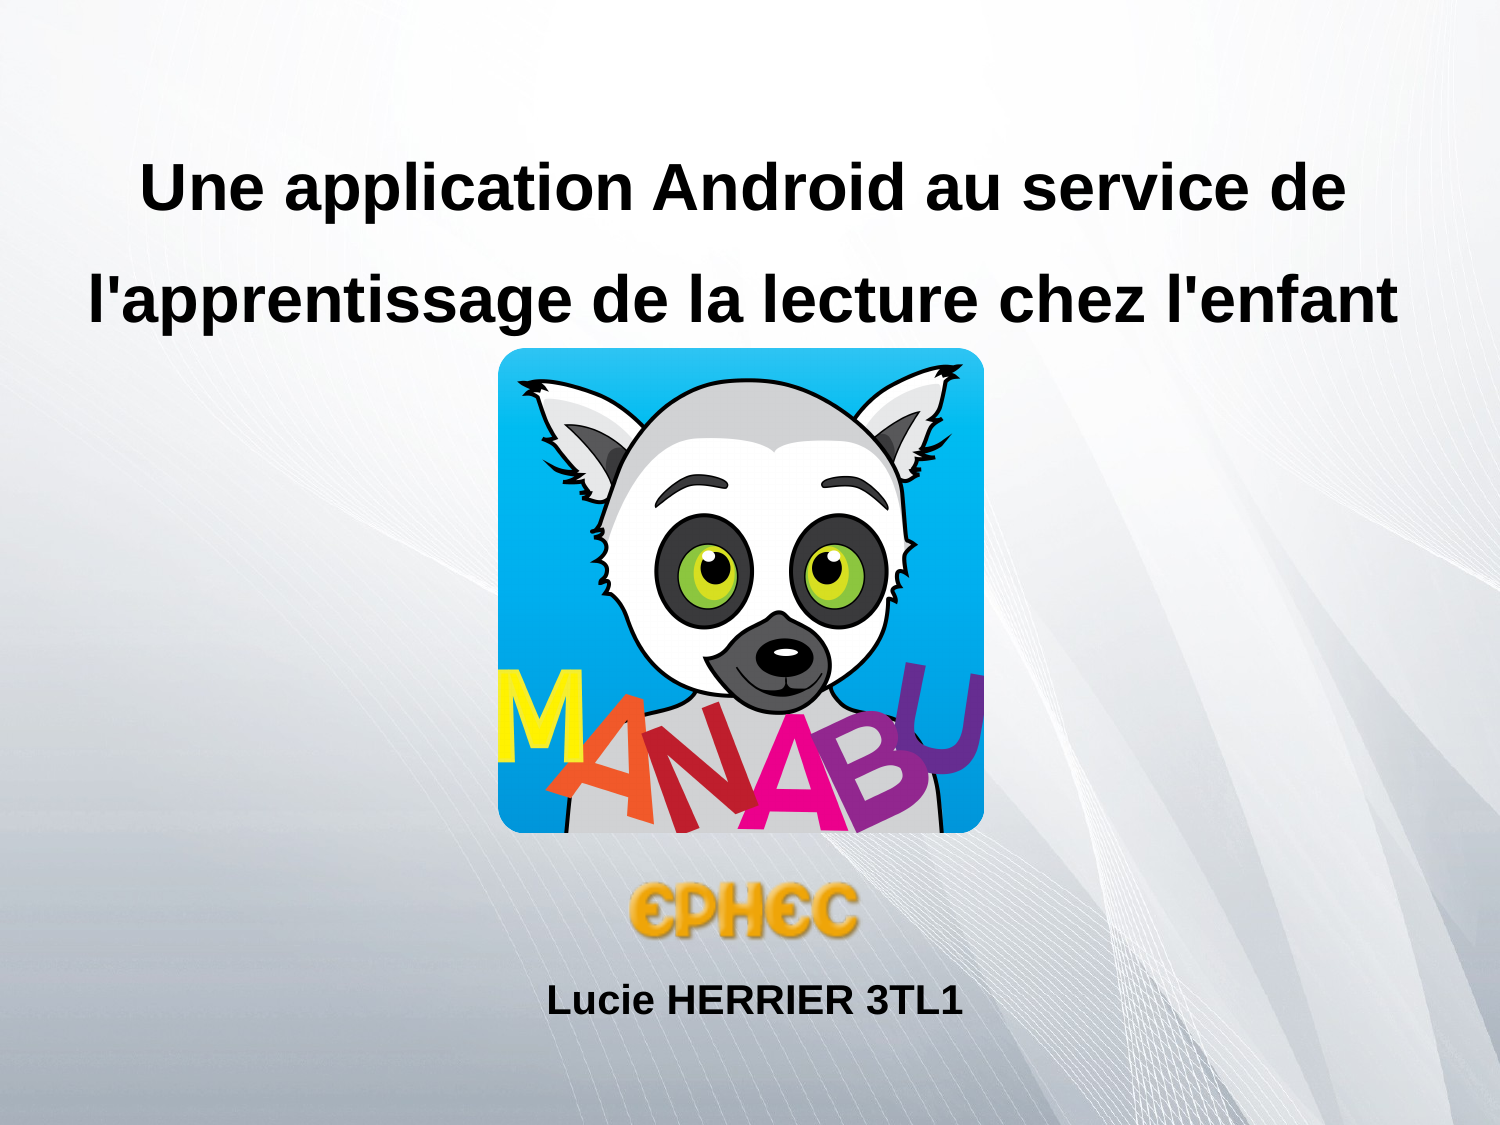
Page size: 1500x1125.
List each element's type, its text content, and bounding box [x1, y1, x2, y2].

text_box Une application Android au service de l'apprentissage de la lecture chez l'enfant [64, 105, 1424, 308]
text_box Lucie HERRIER 3TL1 [531, 969, 981, 1037]
picture [0, 0, 1500, 1125]
